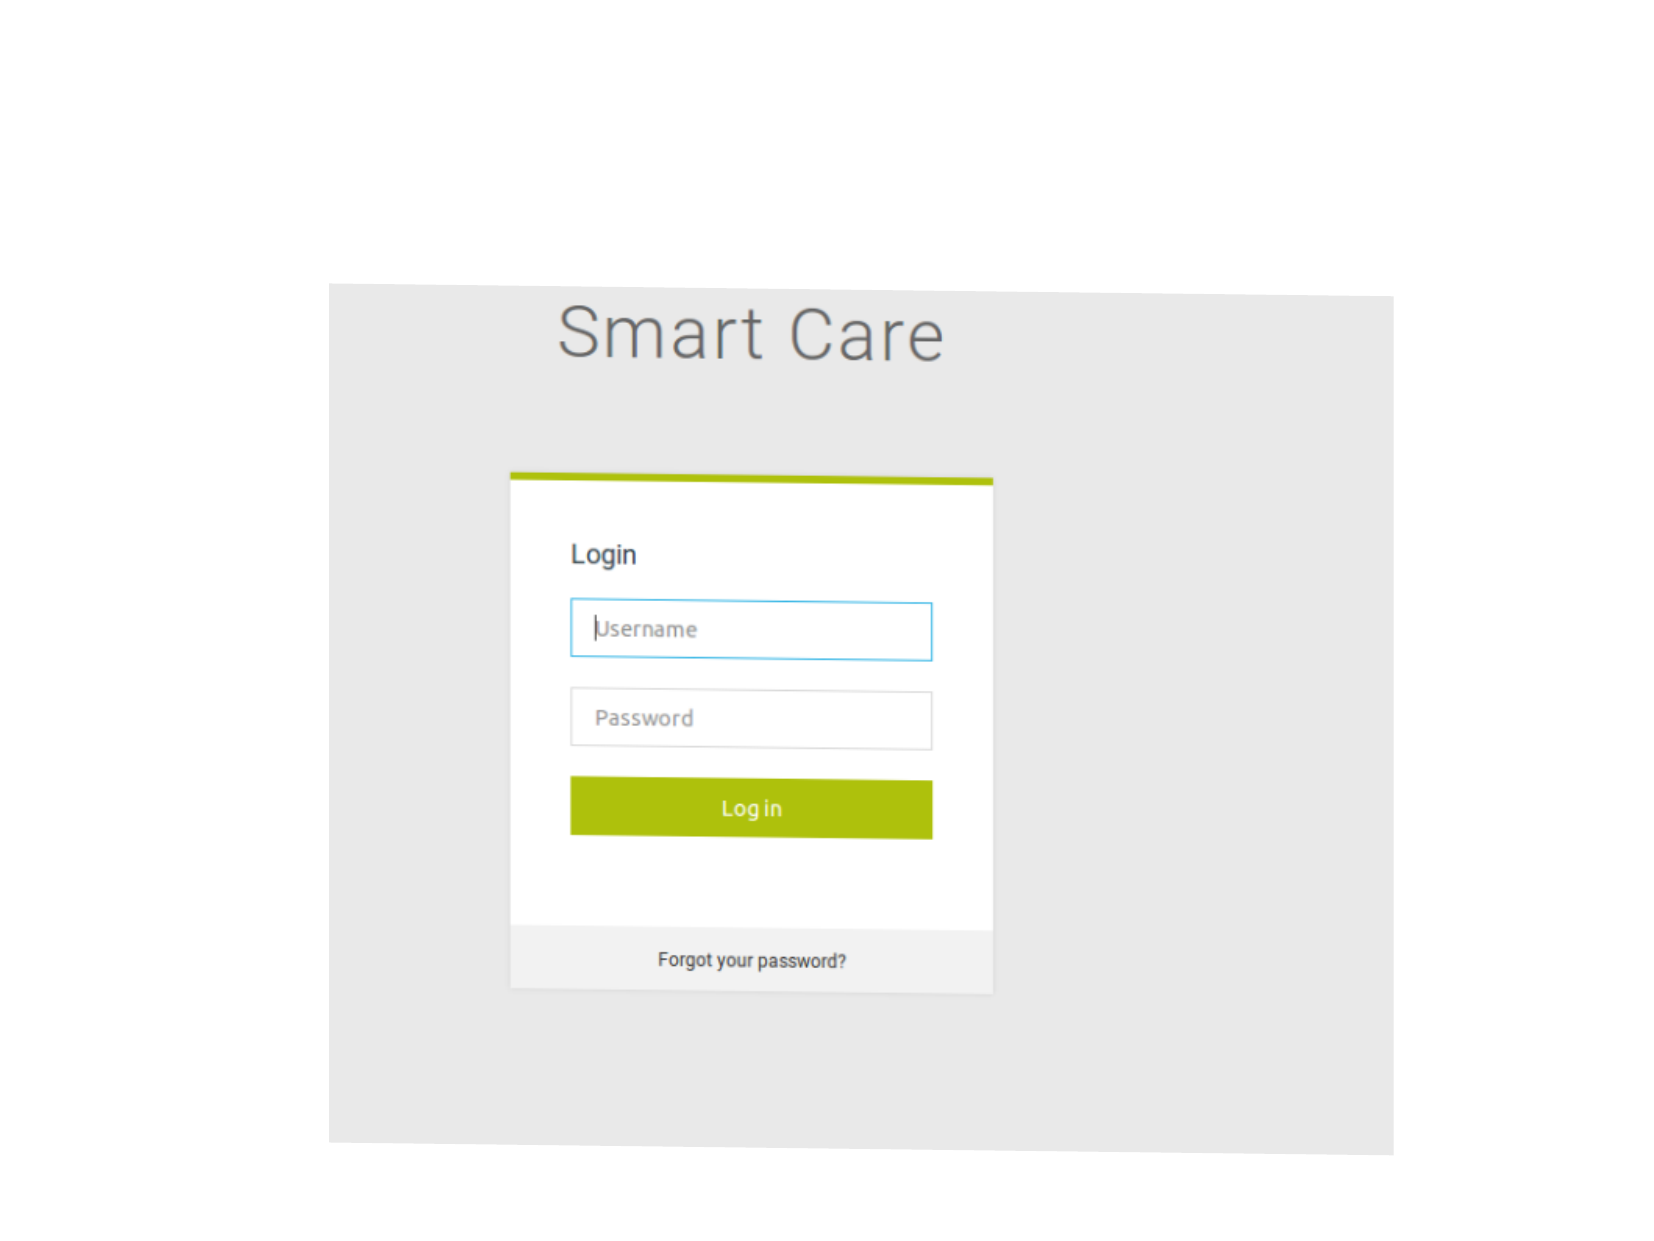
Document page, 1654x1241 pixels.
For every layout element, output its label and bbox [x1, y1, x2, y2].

picture [329, 283, 1394, 1156]
